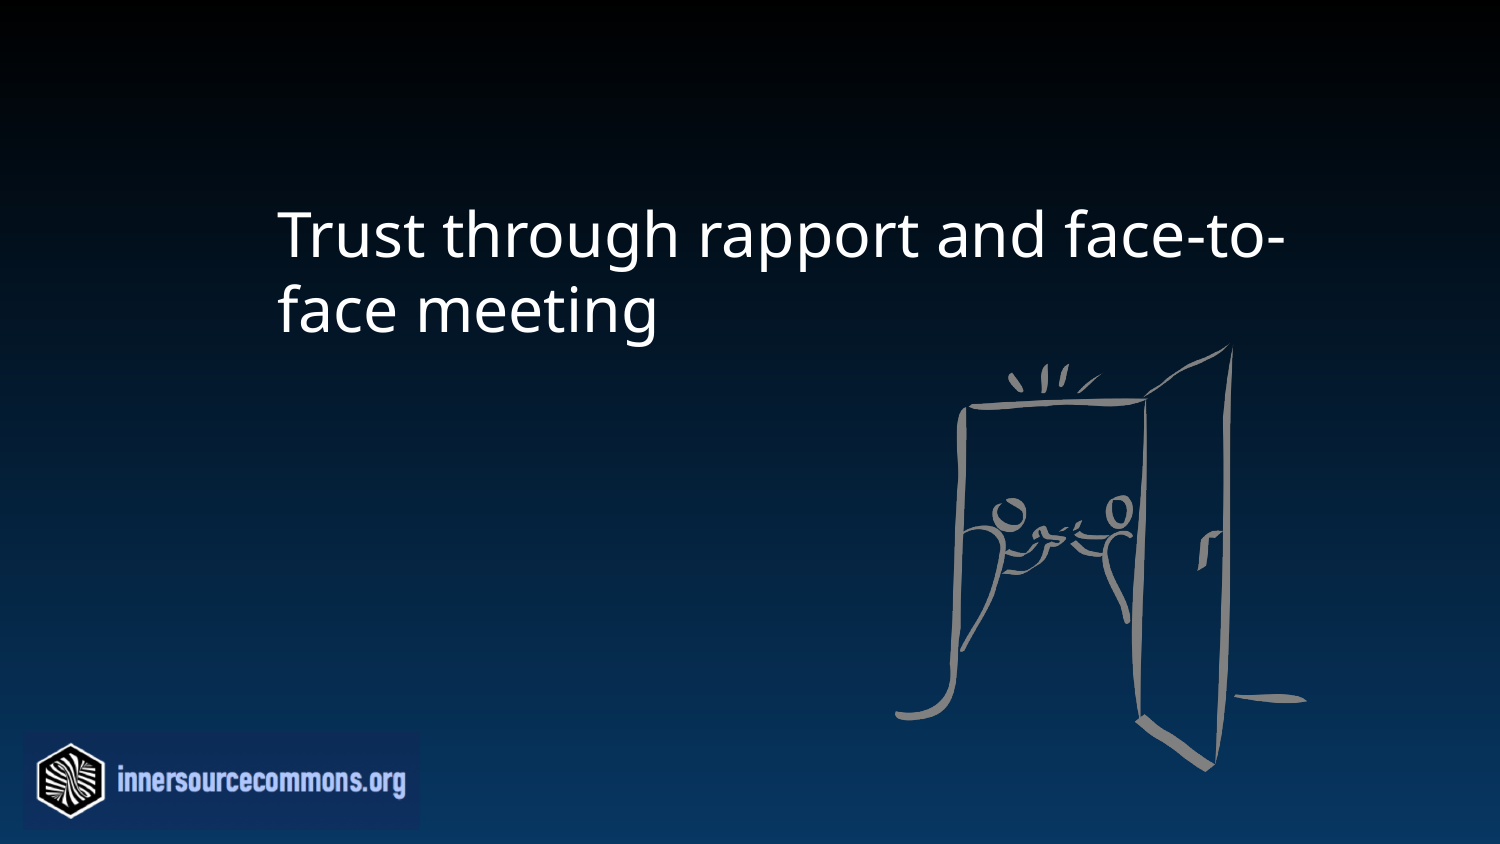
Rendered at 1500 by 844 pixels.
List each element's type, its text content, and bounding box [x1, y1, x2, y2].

picture [23, 732, 420, 830]
text_box Trust through rapport and face-to-face meeting [262, 180, 1360, 267]
picture [895, 343, 1307, 772]
